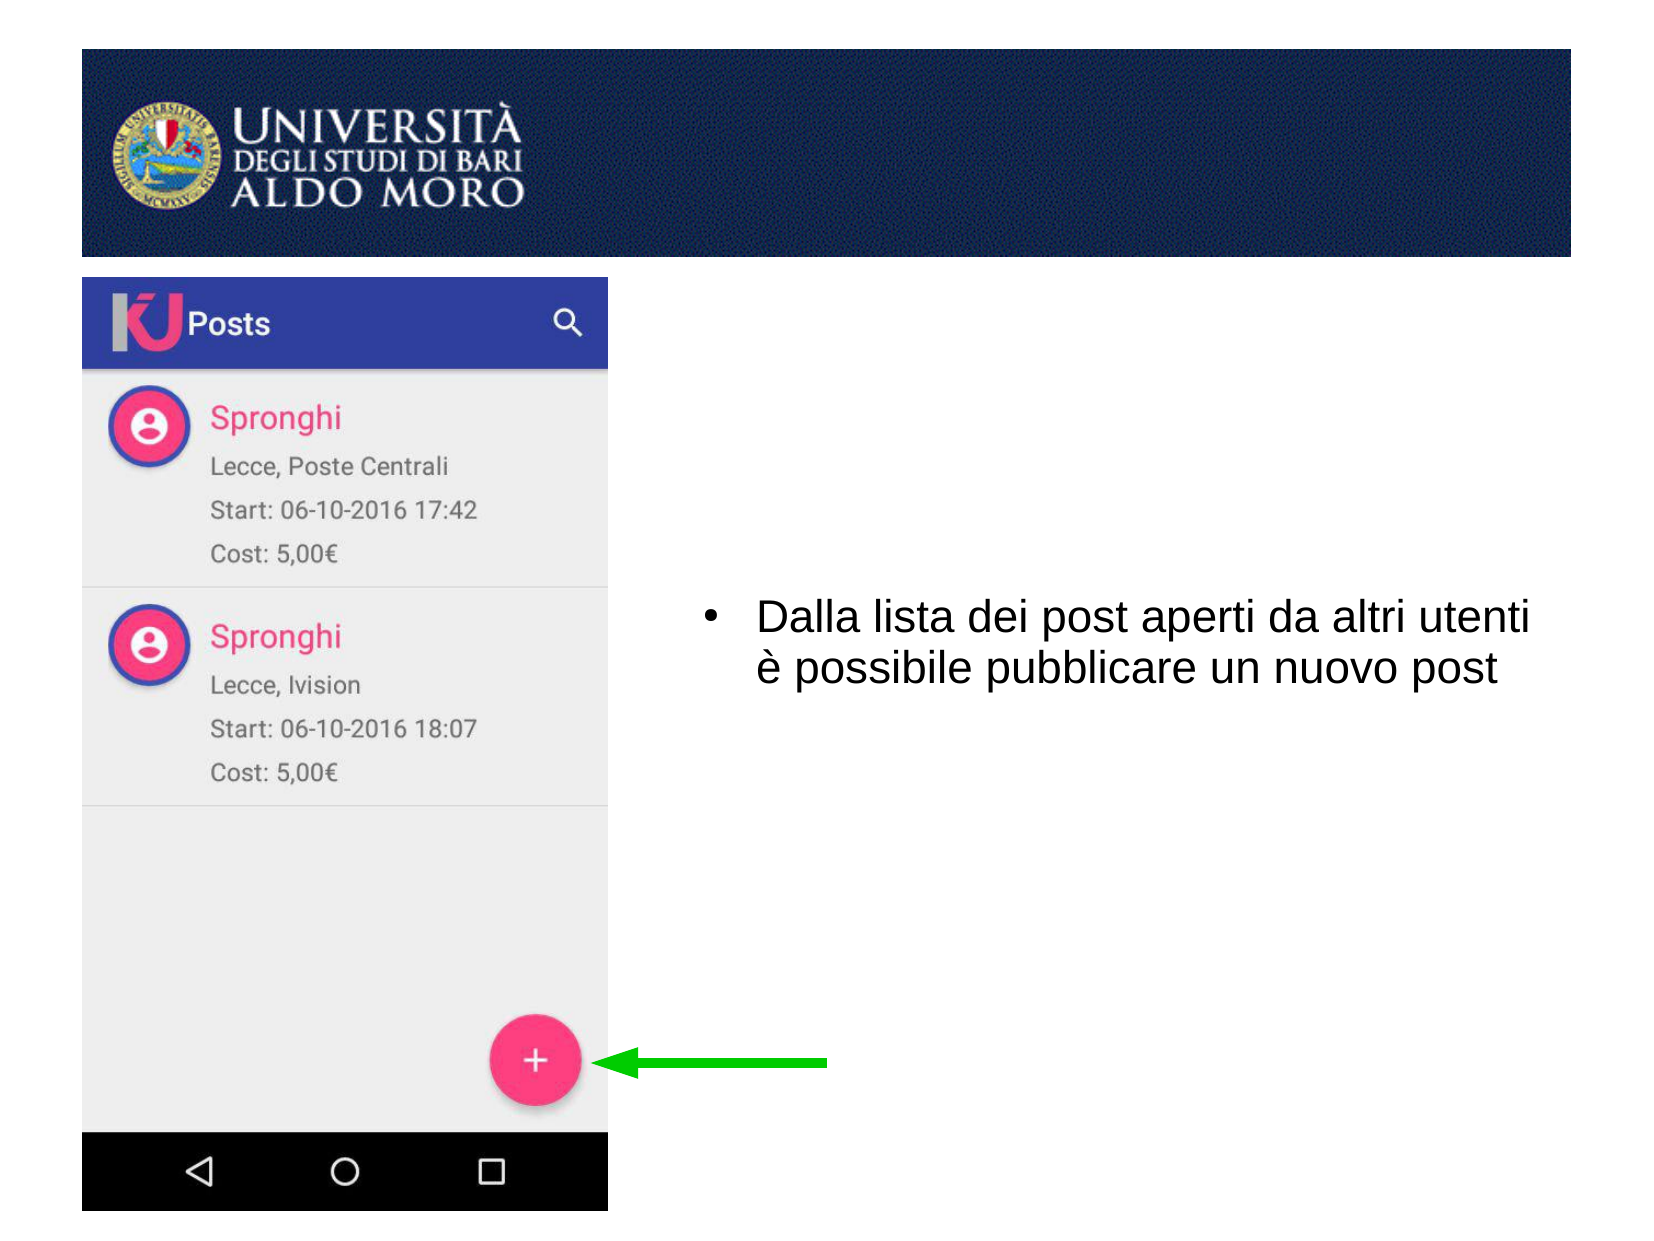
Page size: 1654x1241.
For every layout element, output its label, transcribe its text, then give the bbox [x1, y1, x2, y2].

picture [82, 49, 1571, 257]
list Dalla lista dei post aperti da altri utenti è possibile pubblicare un nuovo post [685, 590, 1560, 1241]
picture [82, 277, 608, 1211]
